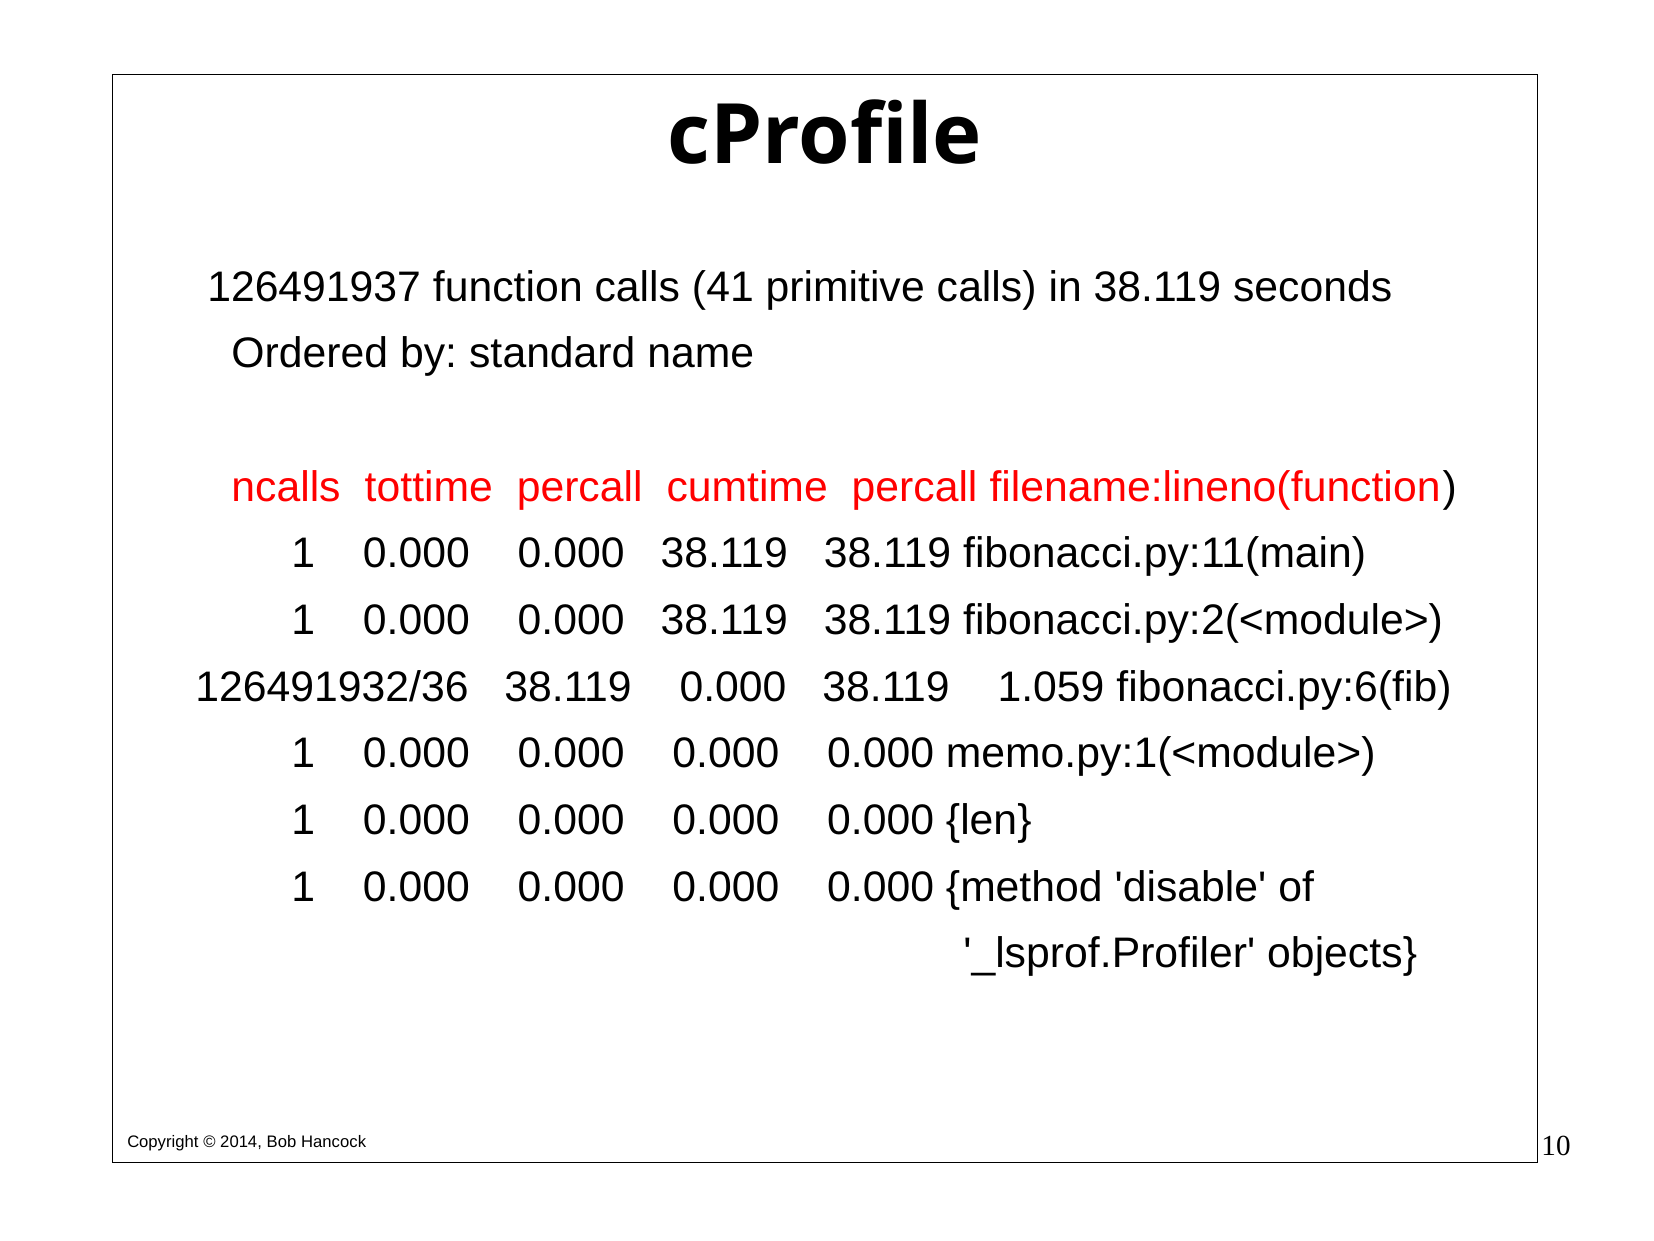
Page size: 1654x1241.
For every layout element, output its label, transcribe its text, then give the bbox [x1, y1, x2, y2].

list 126491937 function calls (41 primitive calls) in 38.119 seconds Ordered by: standard name ncalls tottime percall cumtime percall filename:lineno(function) 1 0.000 0.000 38.119 38.119 fibonacci.py:11(main) 1 0.000 0.000 38.119 38.119 fibonacci.py:2(<module>) 126491932/36 38.119 0.000 38.119 1.059 fibonacci.py:6(fib) 1 0.000 0.000 0.000 0.000 memo.py:1(<module>) 1 0.000 0.000 0.000 0.000 {len} 1 0.000 0.000 0.000 0.000 {method 'disable' of '_lsprof.Profiler' objects} [150, 262, 1501, 1126]
text_box Copyright © 2014, Bob Hancock [112, 1125, 382, 1159]
title cProfile [112, 75, 1538, 188]
